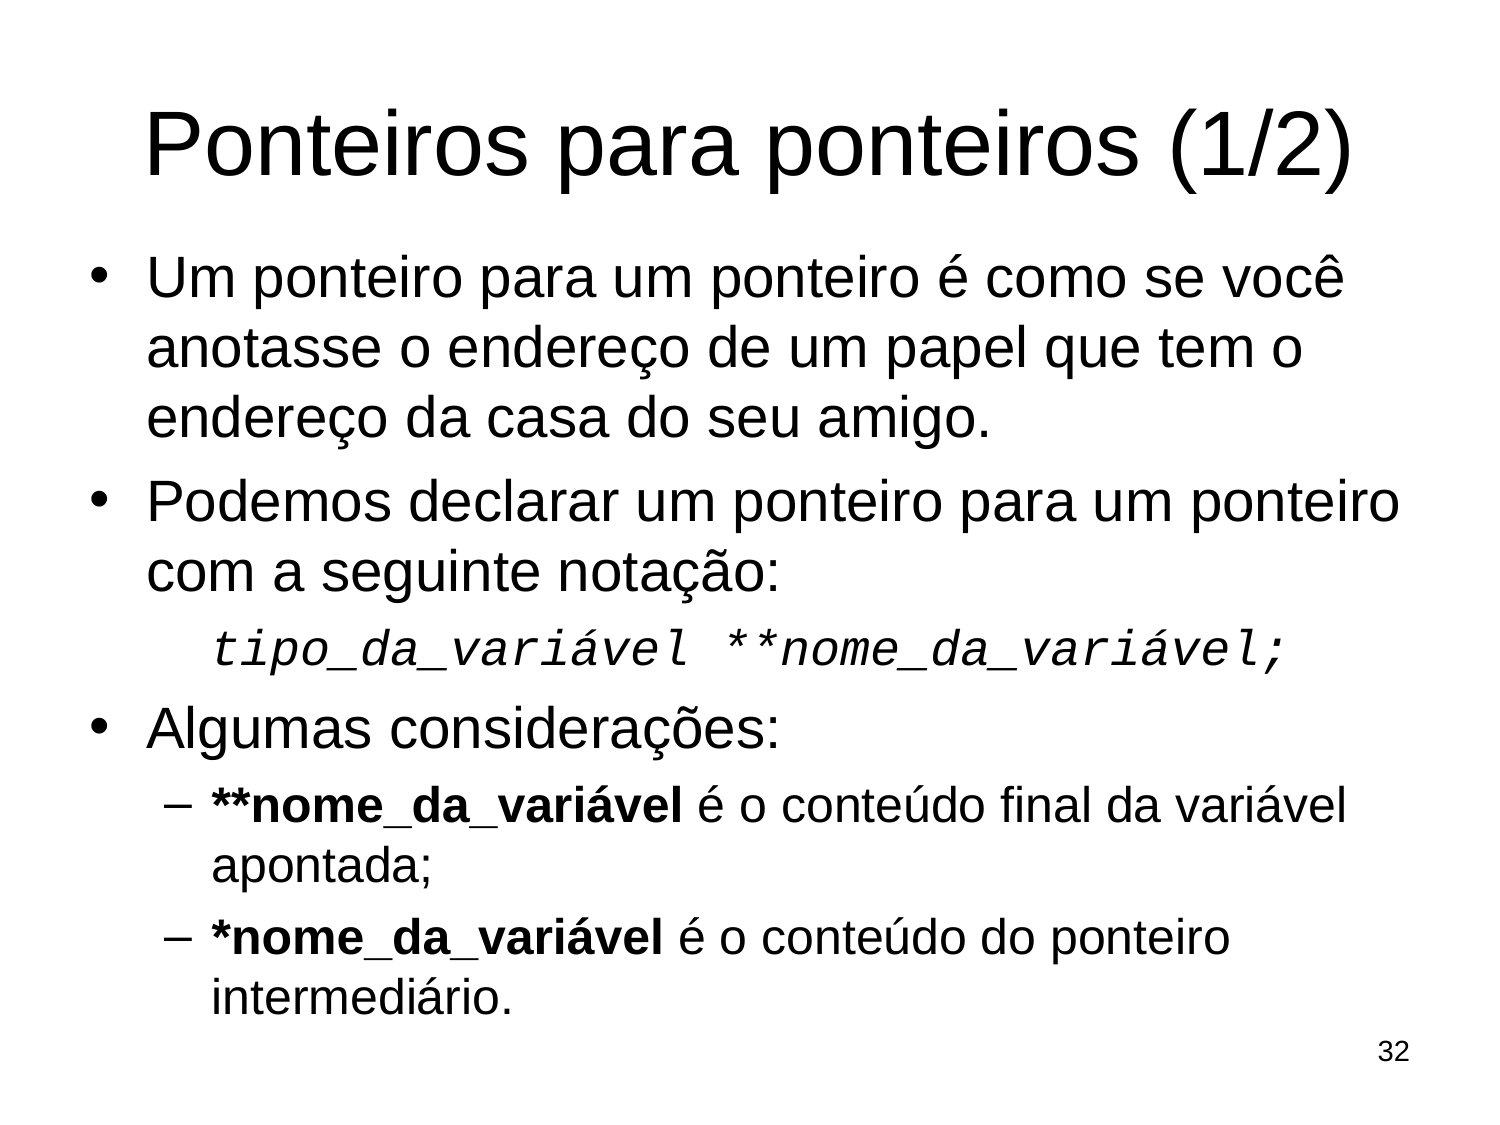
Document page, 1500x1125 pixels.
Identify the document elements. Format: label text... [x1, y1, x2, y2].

title Ponteiros para ponteiros (1/2) [75, 45, 1426, 231]
list Um ponteiro para um ponteiro é como se você anotasse o endereço de um papel que tem o endereço da casa do seu amigo. Podemos declarar um ponteiro para um ponteiro com a seguinte notação: tipo_da_variável **nome_da_variável; Algumas considerações: **nome_da_variável é o conteúdo final da variável apontada; *nome_da_variável é o conteúdo do ponteiro intermediário. [75, 231, 1426, 1059]
